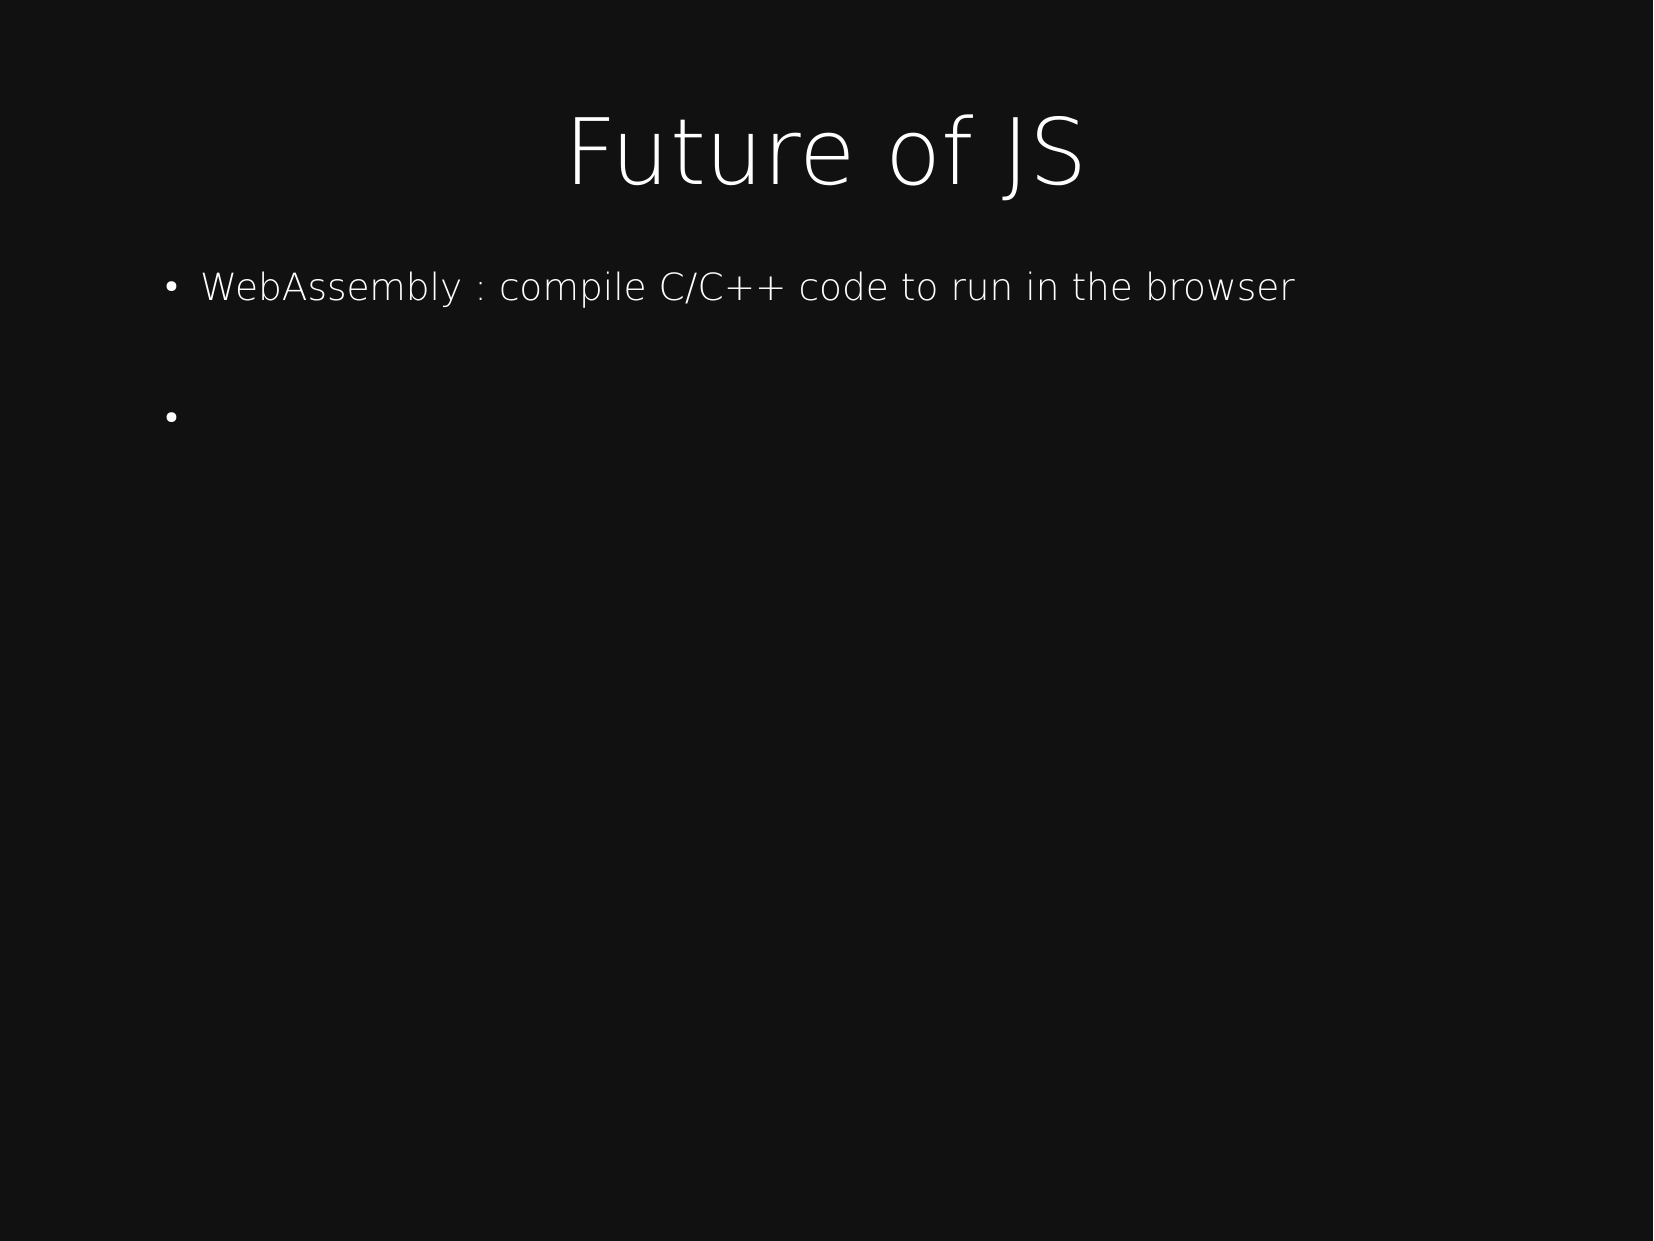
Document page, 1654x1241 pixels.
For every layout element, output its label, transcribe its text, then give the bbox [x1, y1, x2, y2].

text_box WebAssembly : compile C/C++ code to run in the browser [150, 258, 1501, 448]
title Future of JS [82, 49, 1571, 257]
